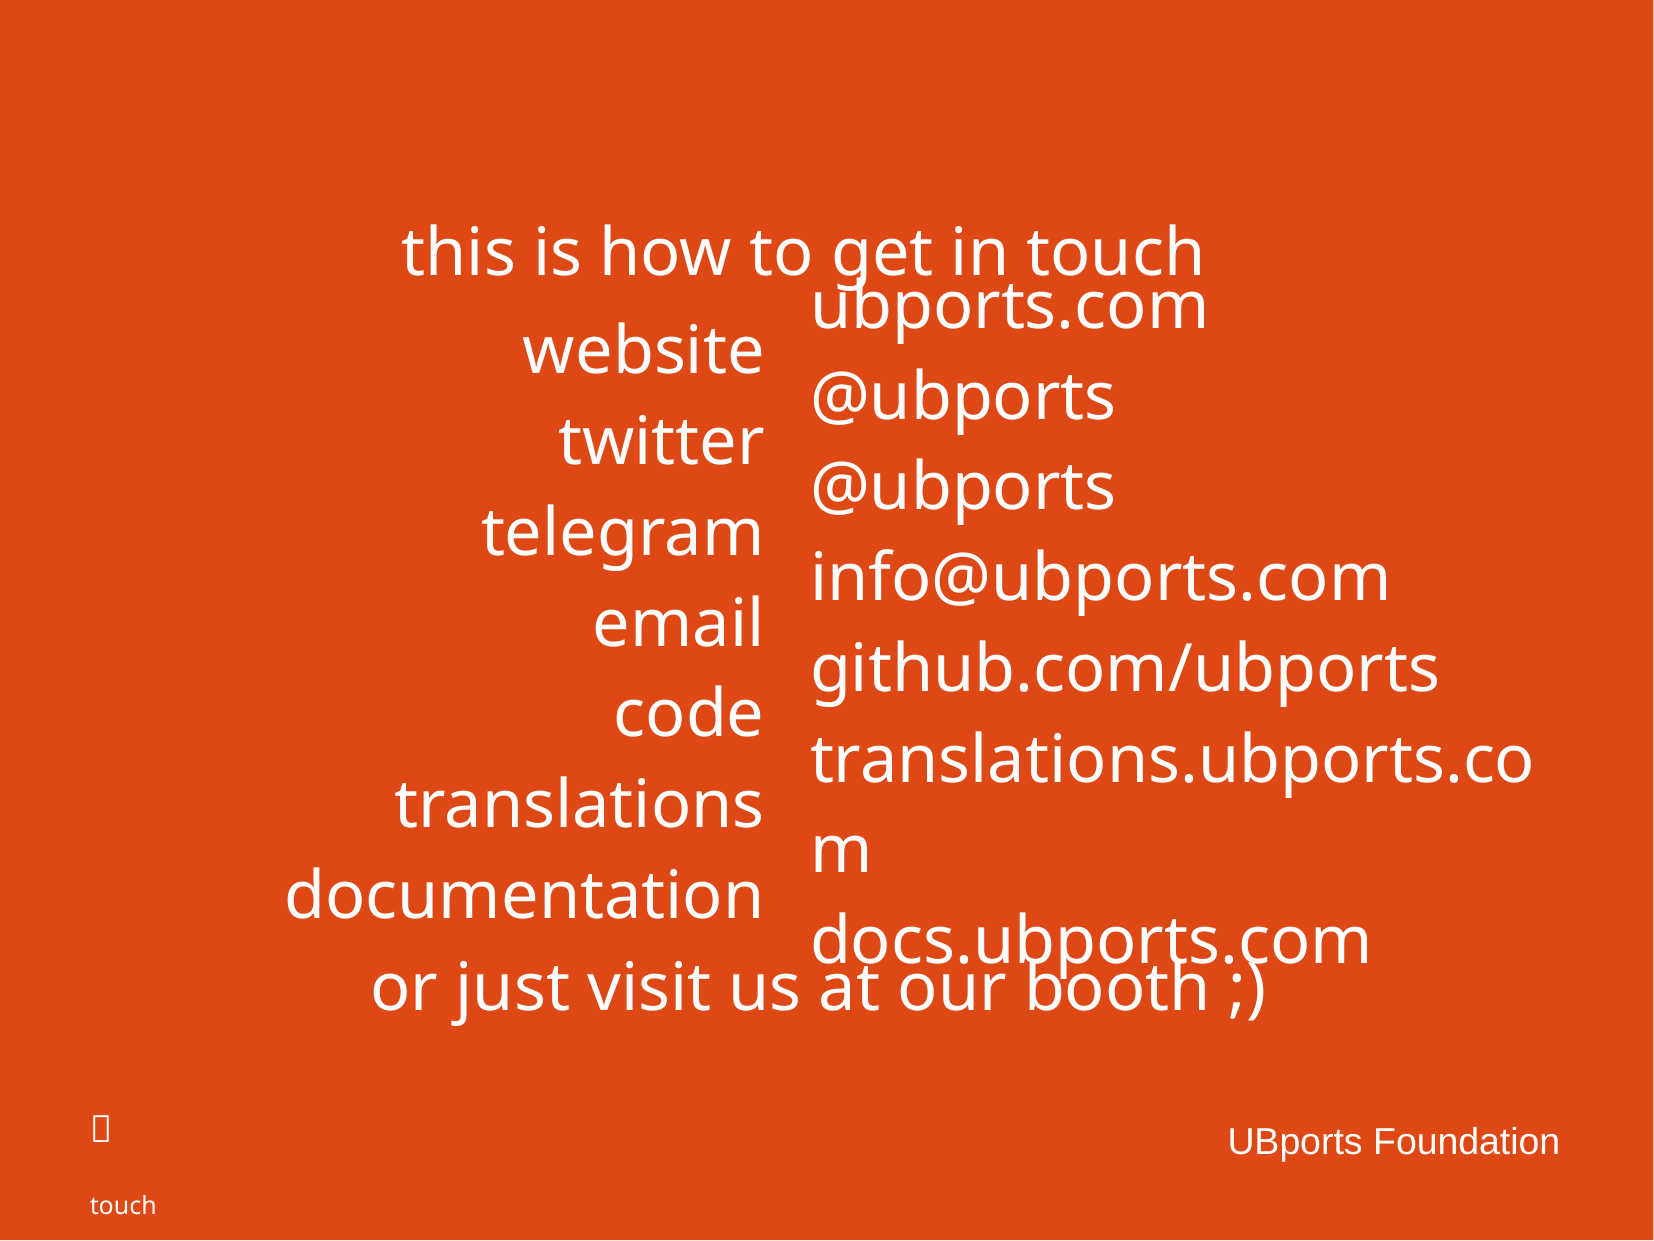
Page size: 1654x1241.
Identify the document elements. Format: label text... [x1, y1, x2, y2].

text_box this is how to get in touch [60, 199, 1549, 301]
text_box or just visit us at our booth ;) [75, 934, 1564, 1036]
text_box website twitter telegram email code translations documentation [82, 358, 766, 882]
subtitle ubports.com @ubports @ubports info@ubports.com github.com/ubports translations.ubports.com docs.ubports.com [810, 321, 1571, 920]
